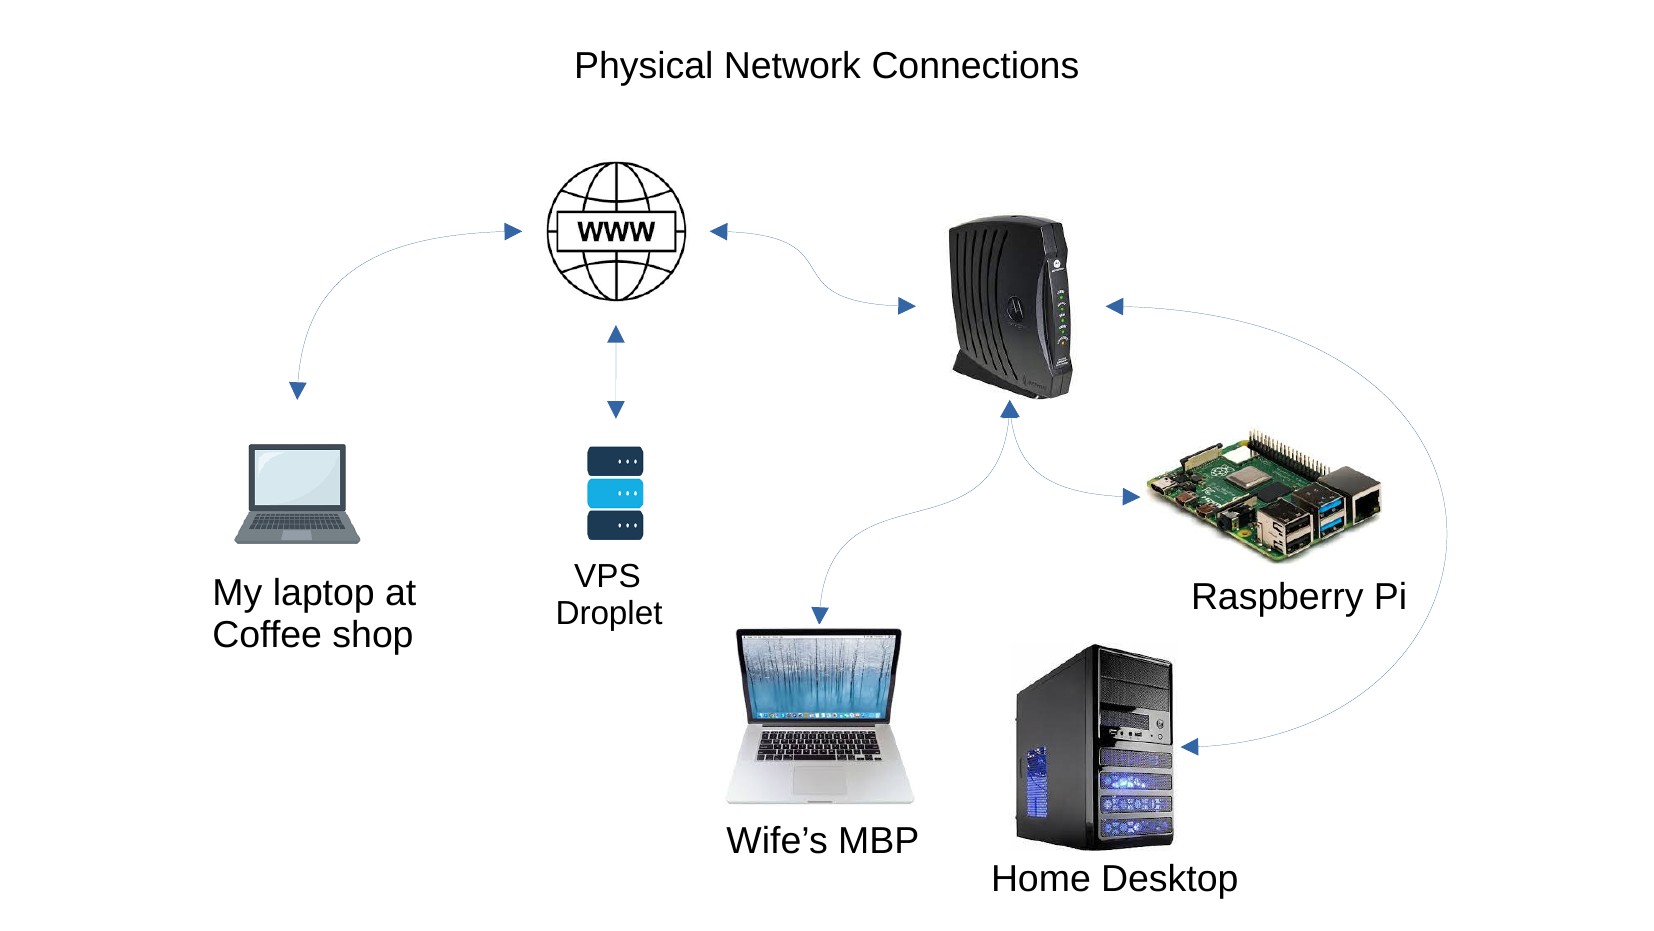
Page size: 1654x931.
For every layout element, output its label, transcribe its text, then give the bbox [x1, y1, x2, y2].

text_box Physical Network Connections [559, 37, 1095, 95]
picture [559, 418, 673, 549]
picture [1009, 643, 1179, 849]
picture [522, 137, 710, 325]
text_box Home Desktop [976, 849, 1273, 907]
picture [722, 624, 916, 807]
picture [203, 399, 391, 563]
text_box Raspberry Pi [1176, 568, 1423, 625]
picture [916, 212, 1104, 400]
text_box Wife’s MBP [711, 812, 935, 870]
picture [1140, 425, 1385, 569]
text_box My laptop at Coffee shop [197, 563, 432, 663]
text_box VPS Droplet [540, 549, 678, 644]
